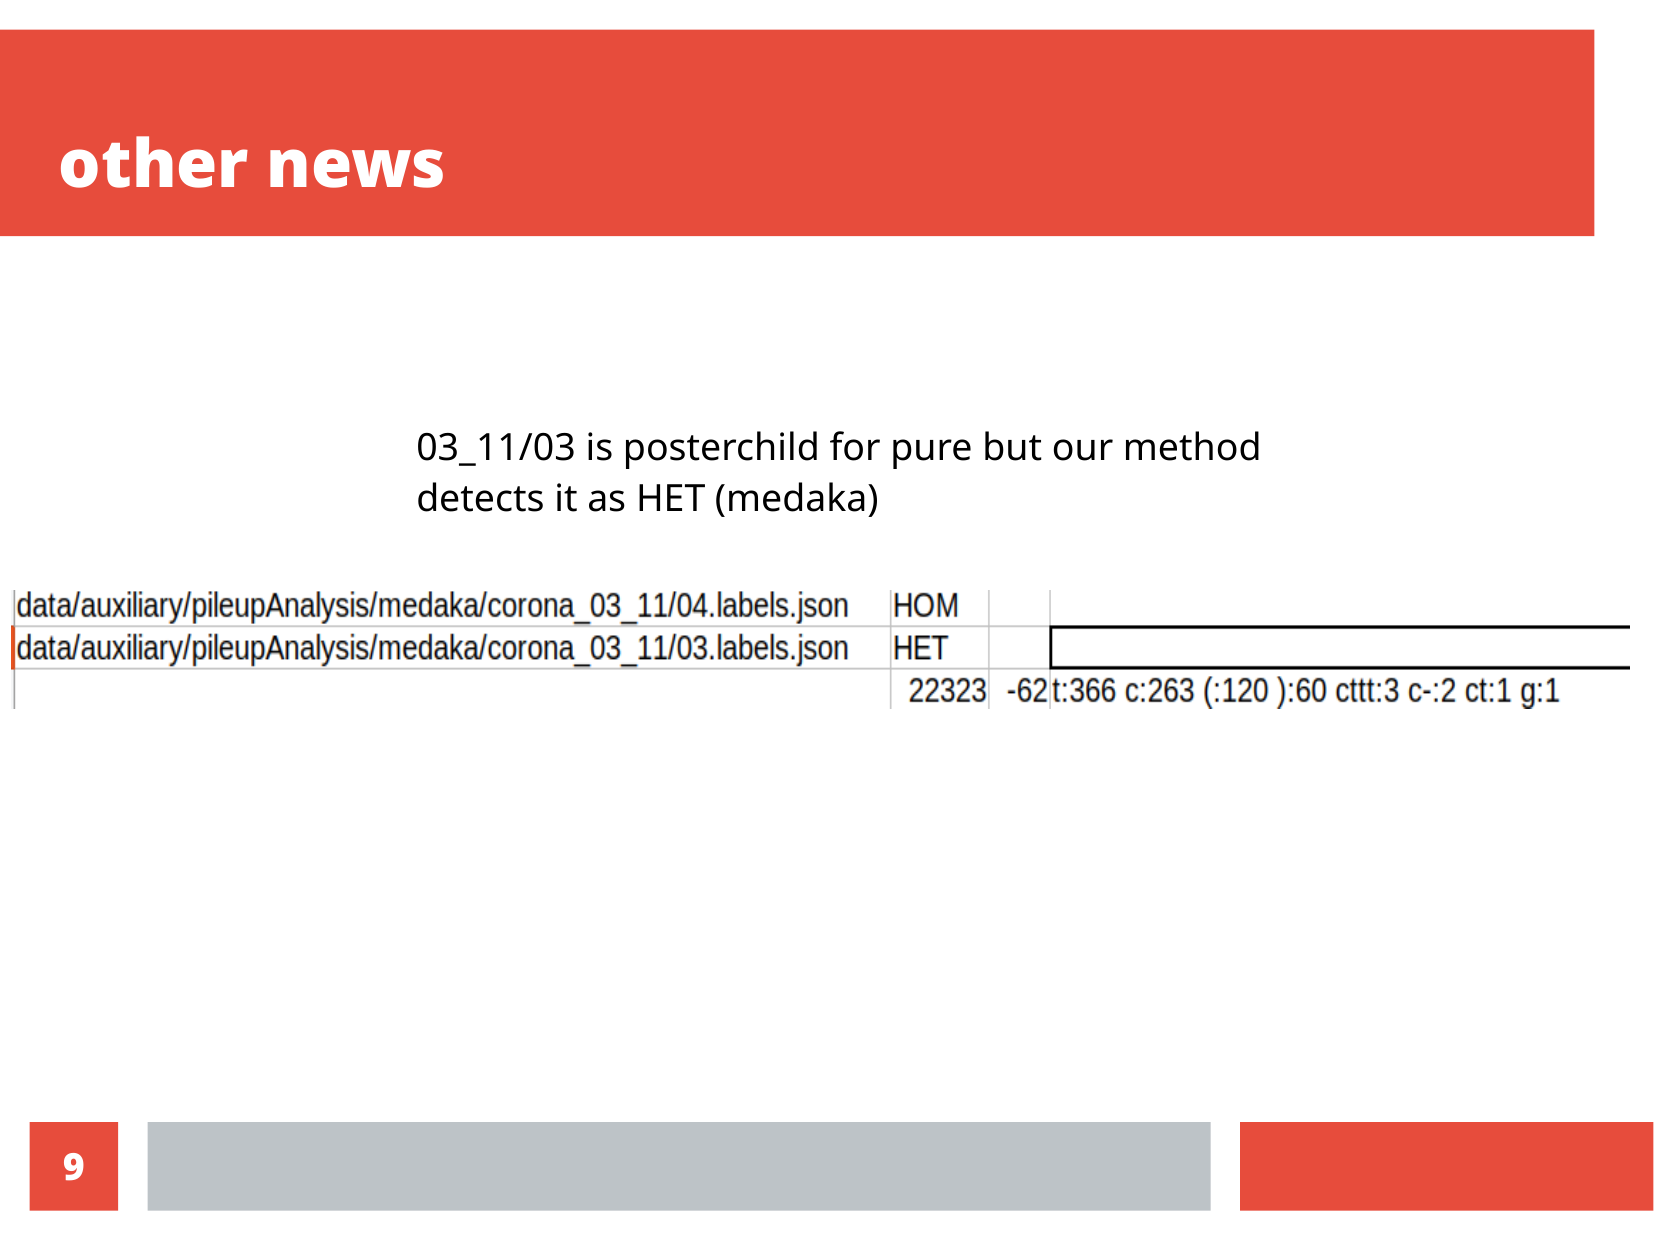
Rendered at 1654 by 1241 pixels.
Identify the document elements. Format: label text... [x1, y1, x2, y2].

title other news [59, 59, 1595, 207]
picture [11, 590, 1630, 709]
text_box 03_11/03 is posterchild for pure but our method detects it as HET (medaka) [401, 413, 1347, 531]
